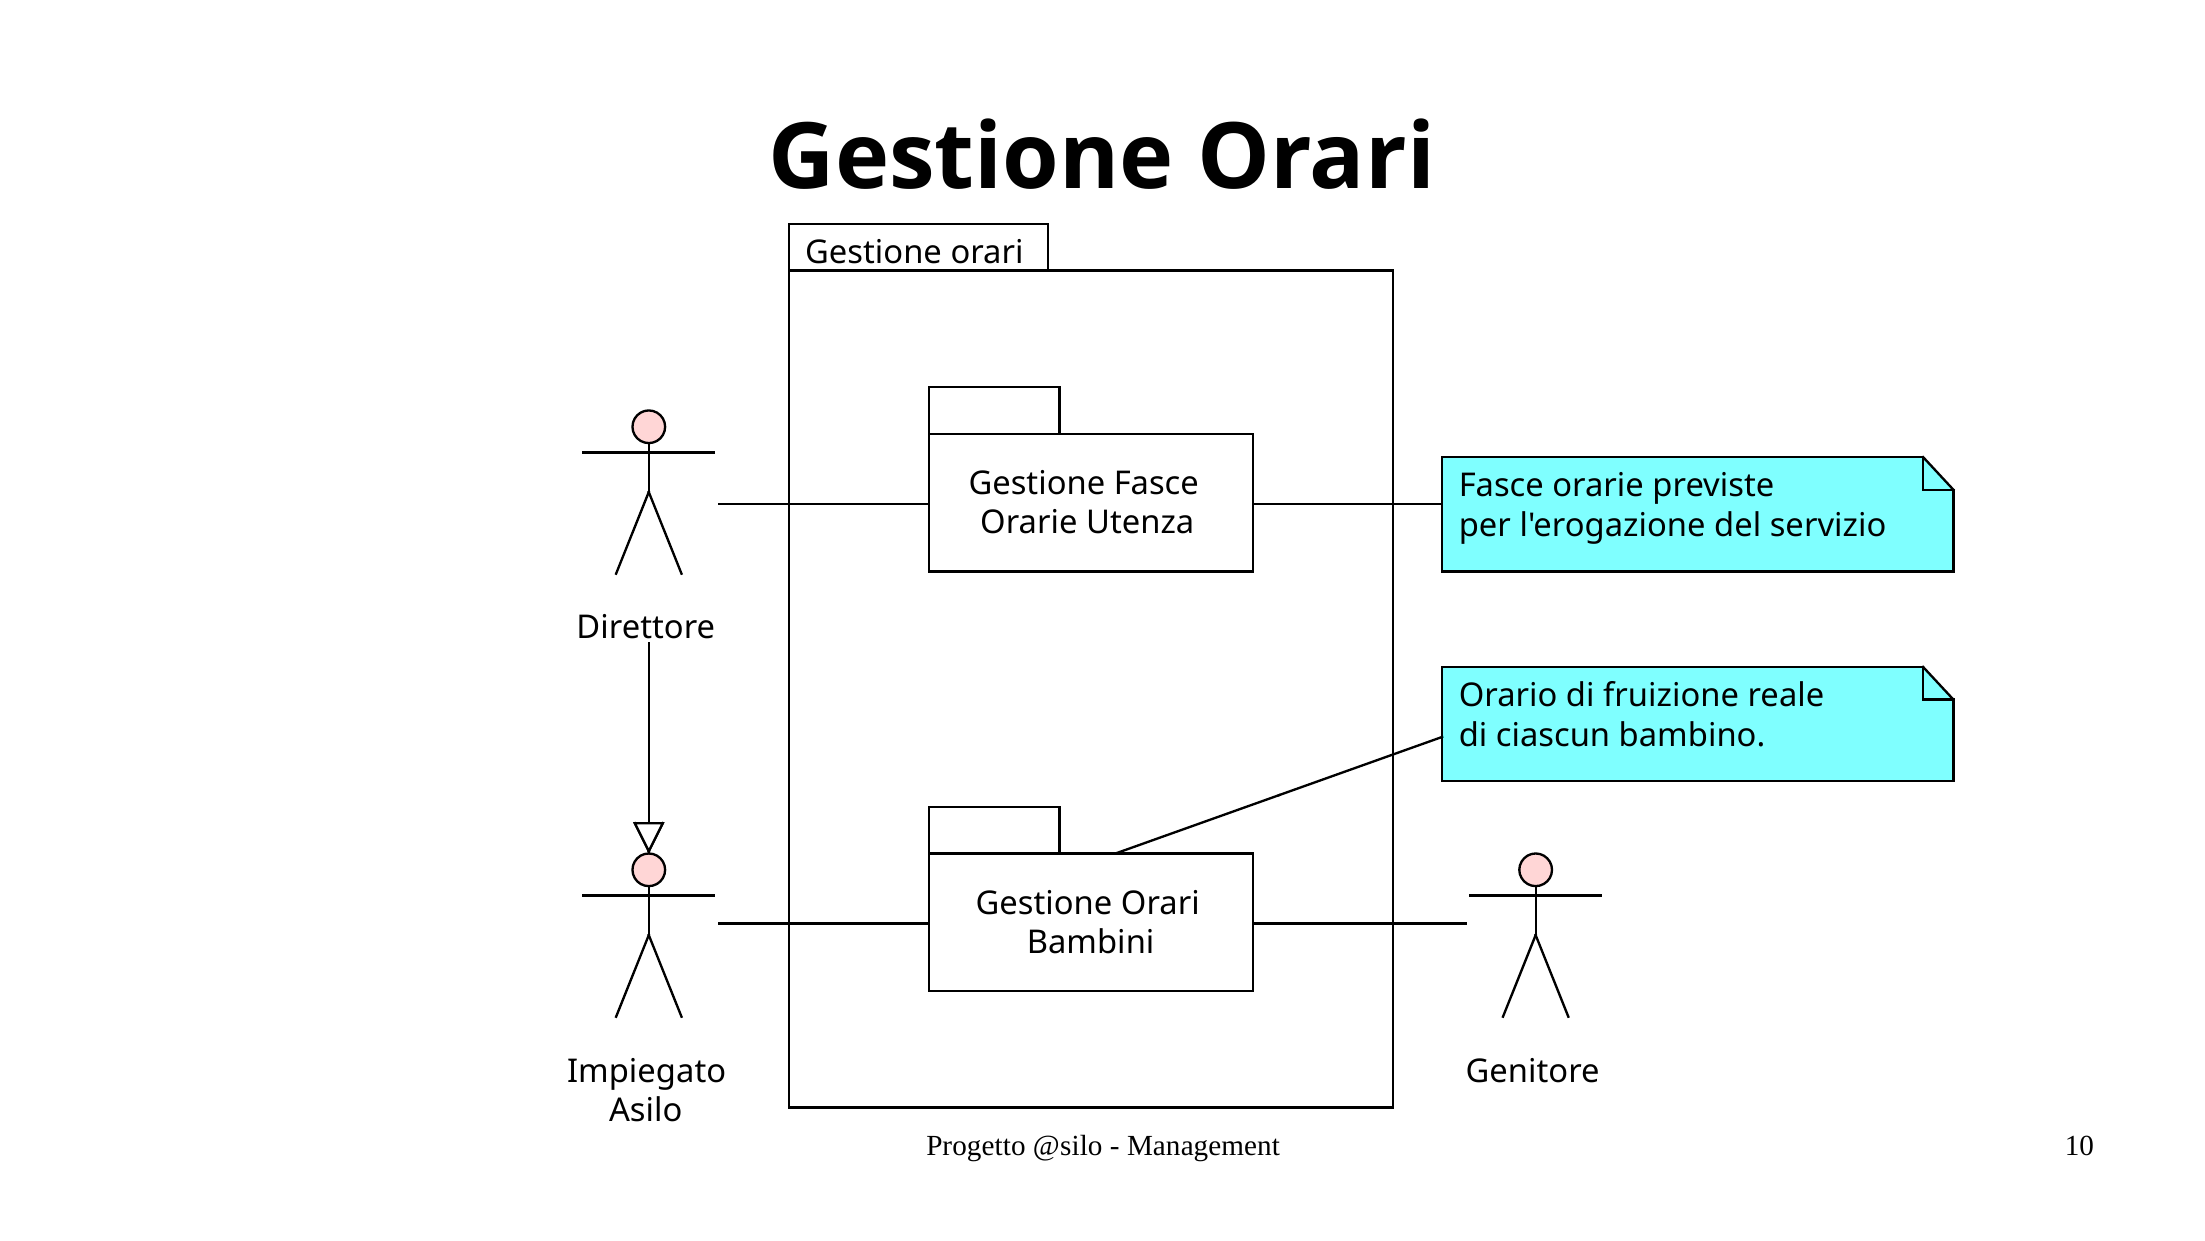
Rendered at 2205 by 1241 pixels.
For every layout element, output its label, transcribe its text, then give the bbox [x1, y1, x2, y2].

picture [484, 176, 2004, 1182]
title Gestione Orari [110, 49, 2095, 257]
